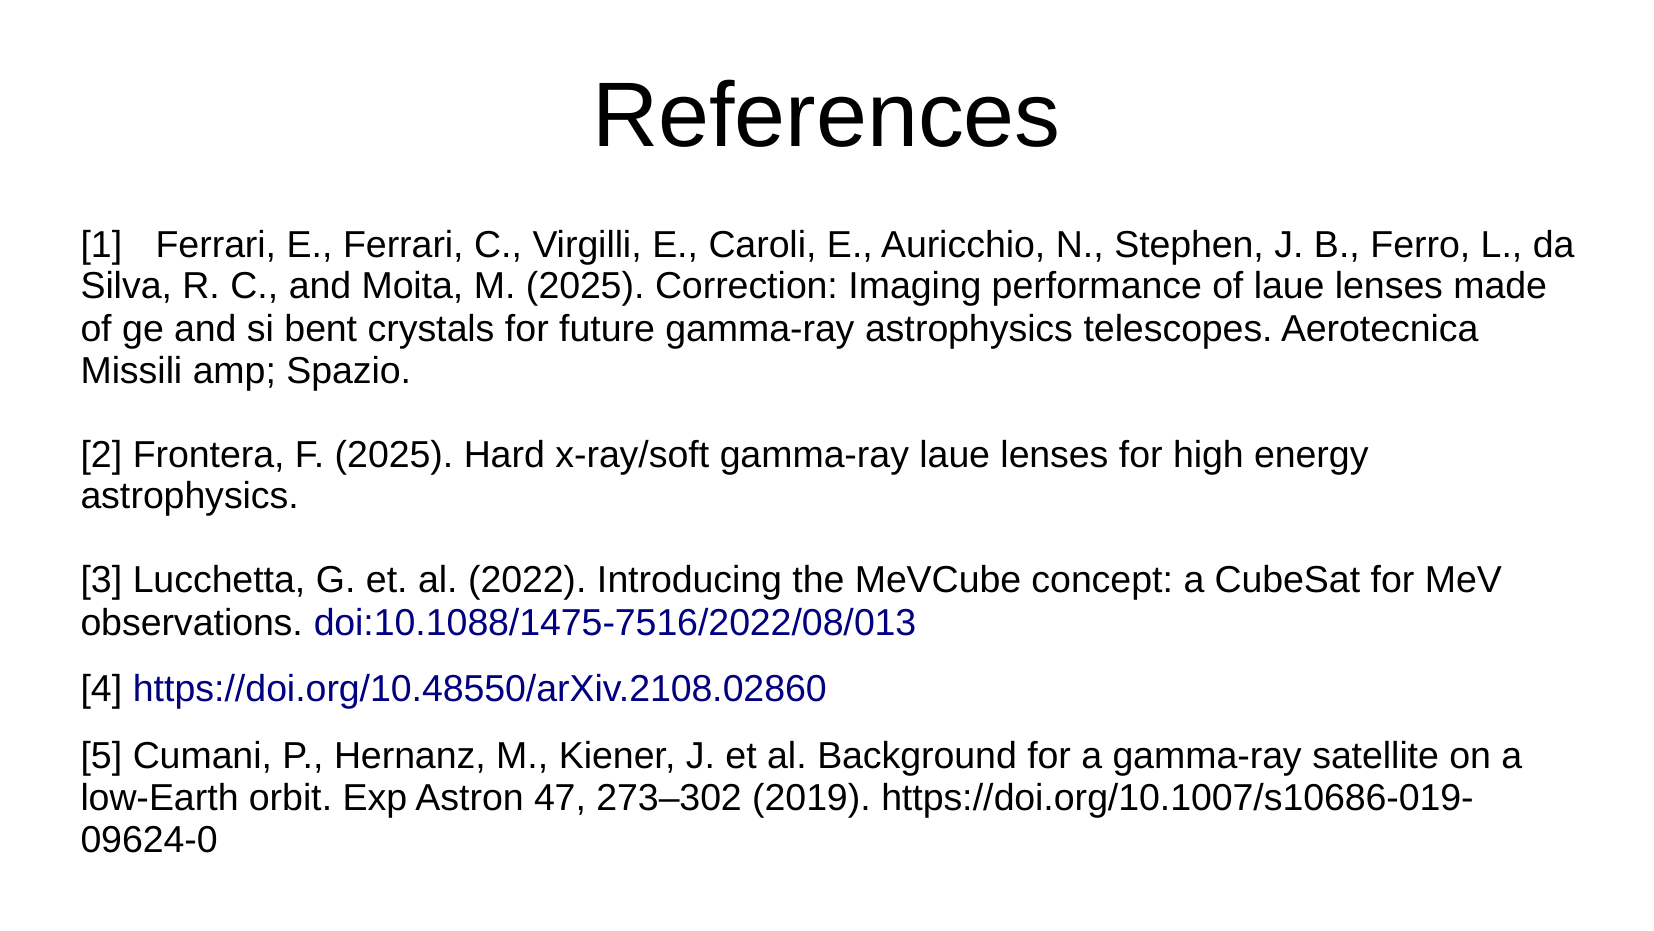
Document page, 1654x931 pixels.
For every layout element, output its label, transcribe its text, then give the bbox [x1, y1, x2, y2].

text_box [1] Ferrari, E., Ferrari, C., Virgilli, E., Caroli, E., Auricchio, N., Stephen, J. B., Ferro, L., da Silva, R. C., and Moita, M. (2025). Correction: Imaging performance of laue lenses made of ge and si bent crystals for future gamma-ray astrophysics telescopes. Aerotecnica Missili amp; Spazio. [2] Frontera, F. (2025). Hard x-ray/soft gamma-ray laue lenses for high energy astrophysics. [3] Lucchetta, G. et. al. (2022). Introducing the MeVCube concept: a CubeSat for MeV observations. doi:10.1088/1475-7516/2022/08/013 [4] https://doi.org/10.48550/arXiv.2108.02860 [5] Cumani, P., Hernanz, M., Kiener, J. et al. Background for a gamma-ray satellite on a low-Earth orbit. Exp Astron 47, 273–302 (2019). https://doi.org/10.1007/s10686-019-09624-0 [65, 215, 1595, 931]
title References [82, 37, 1571, 193]
